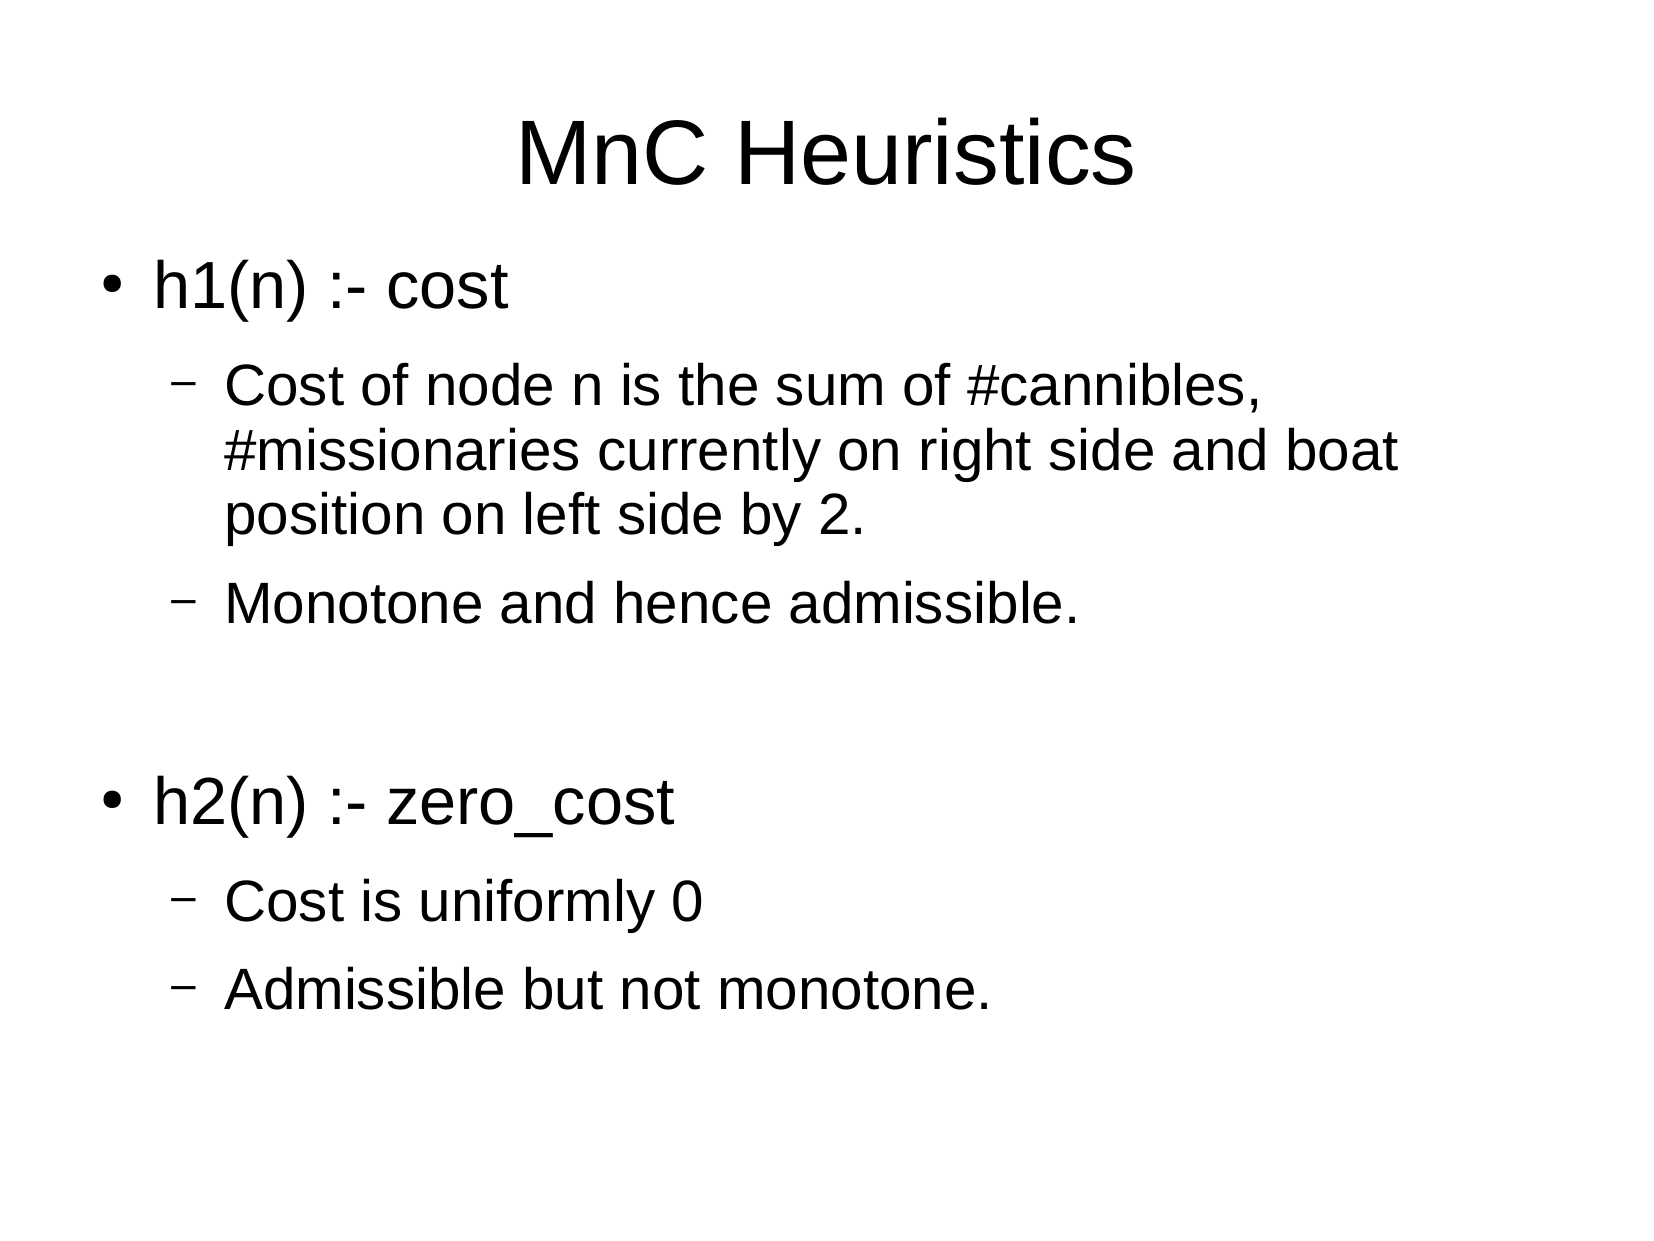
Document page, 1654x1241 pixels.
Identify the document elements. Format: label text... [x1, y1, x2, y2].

list h1(n) :- cost Cost of node n is the sum of #cannibles, #missionaries currently on right side and boat position on left side by 2. Monotone and hence admissible. h2(n) :- zero_cost Cost is uniformly 0 Admissible but not monotone. [82, 248, 1538, 1034]
title MnC Heuristics [82, 49, 1571, 257]
